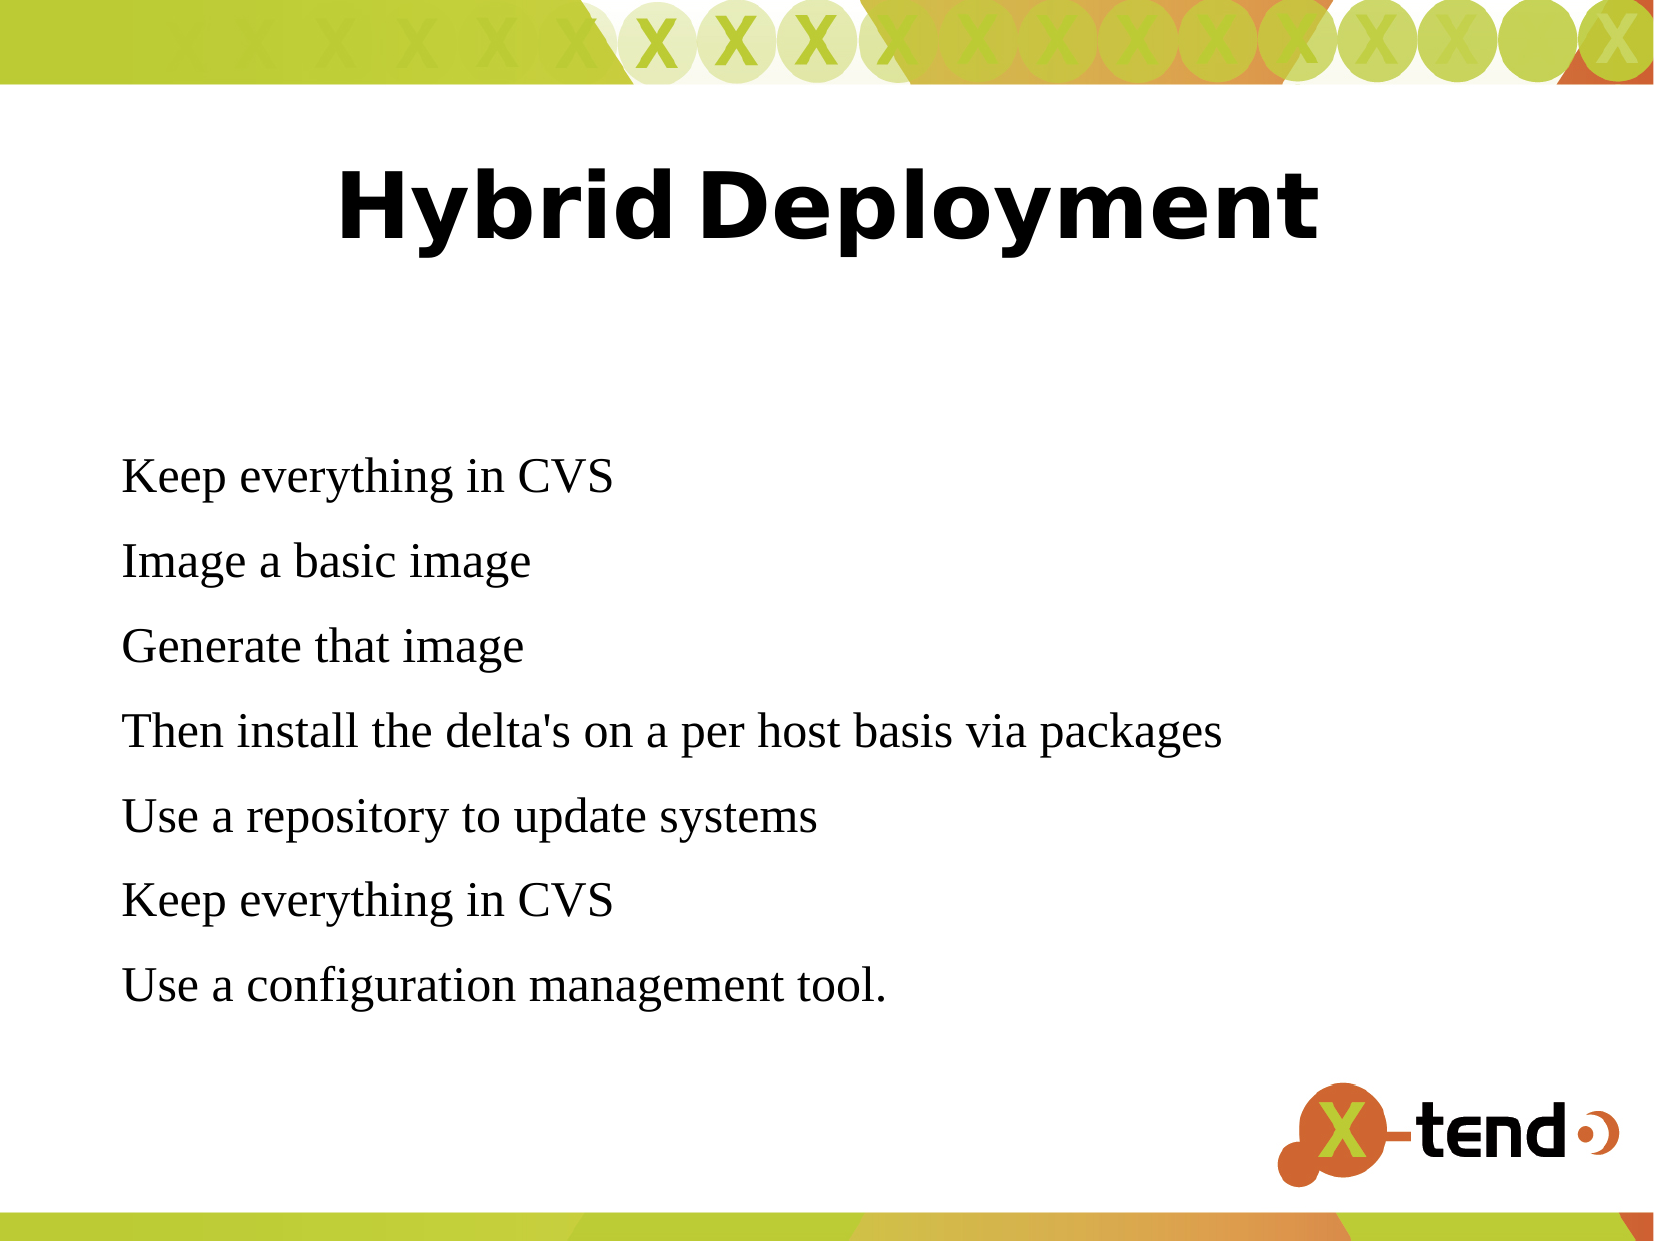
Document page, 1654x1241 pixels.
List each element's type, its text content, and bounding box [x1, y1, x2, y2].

title Hybrid Deployment [121, 102, 1534, 311]
list Keep everything in CVS Image a basic image Generate that image Then install the delta's on a per host basis via packages Use a repository to update systems Keep everything in CVS Use a configuration management tool. [121, 344, 1534, 1137]
picture [0, 0, 1654, 1241]
